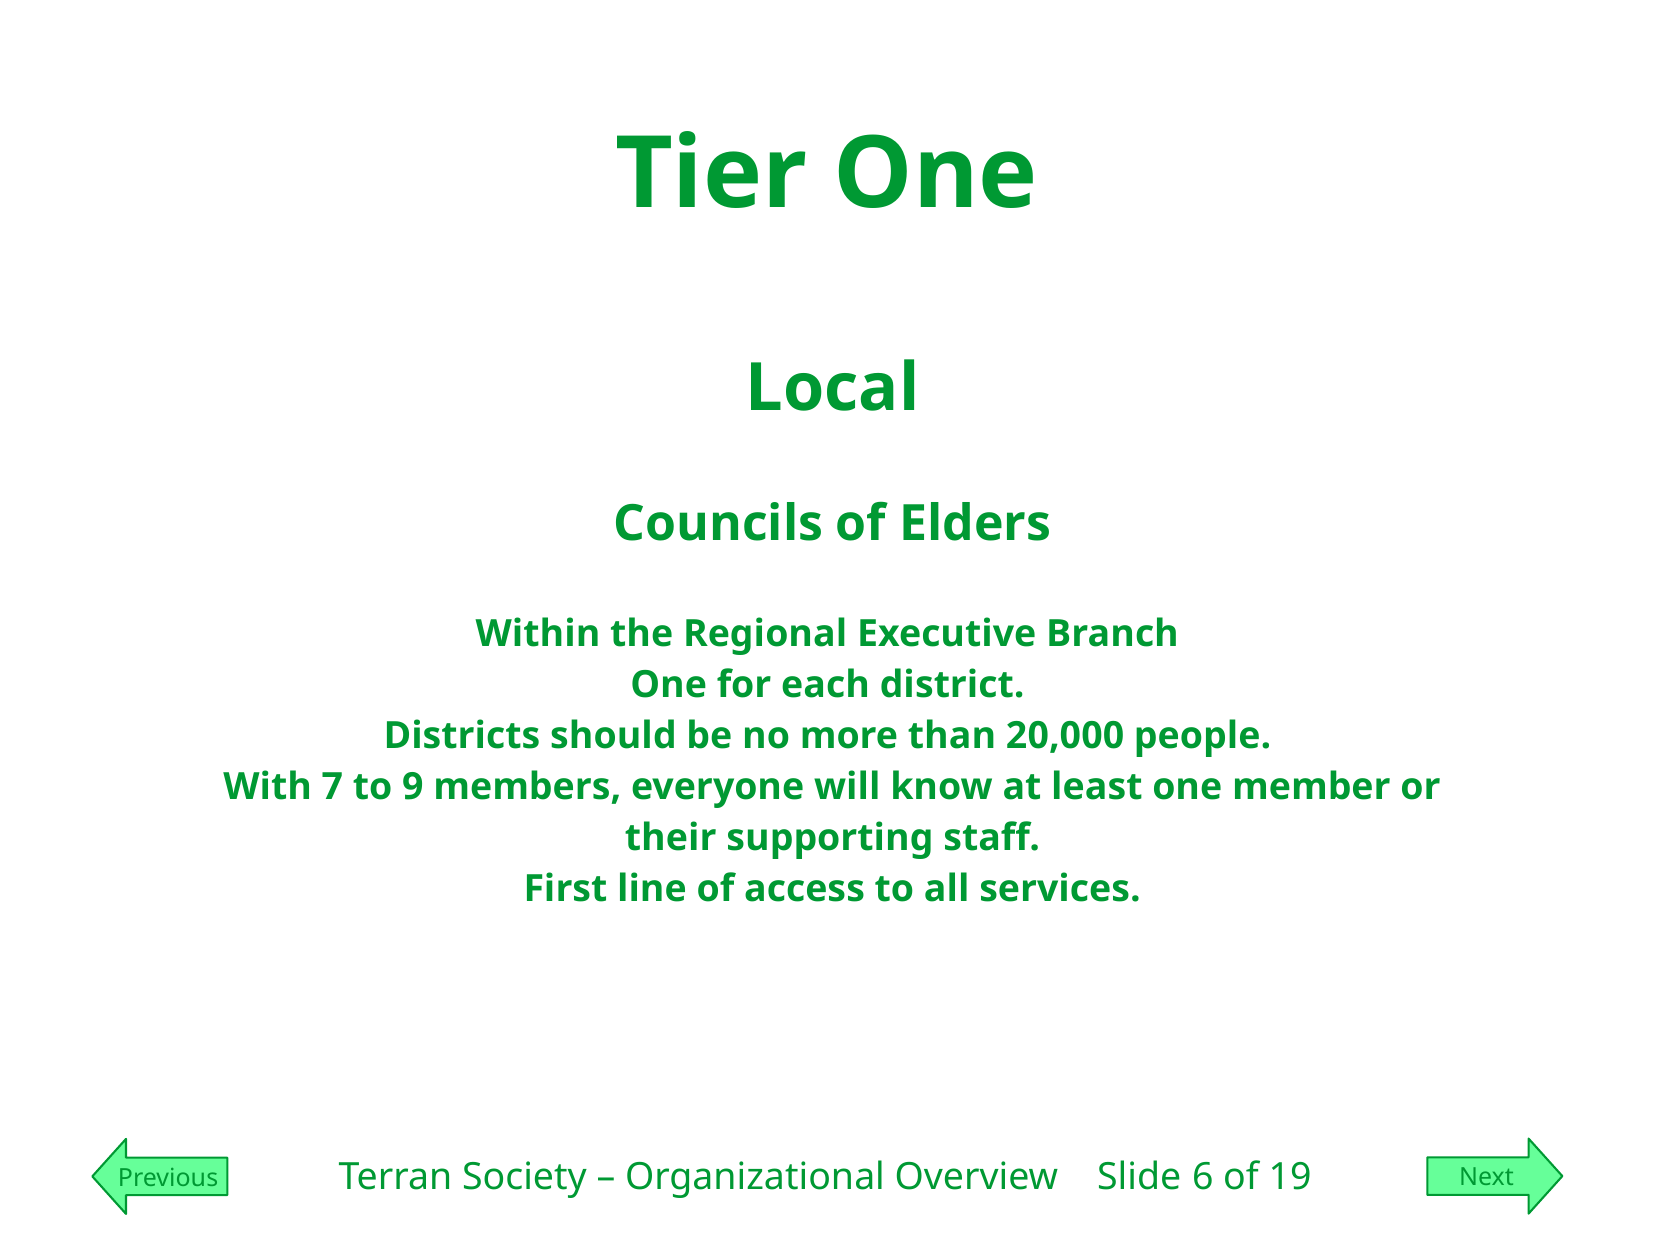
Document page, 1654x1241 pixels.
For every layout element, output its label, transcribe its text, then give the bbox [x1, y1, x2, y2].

text_box Local Councils of Elders Within the Regional Executive Branch One for each district. Districts should be no more than 20,000 people. With 7 to 9 members, everyone will know at least one member or their supporting staff. First line of access to all services. [165, 255, 1501, 1083]
text_box Next [1427, 1138, 1563, 1214]
title Tier One [82, 98, 1571, 239]
text_box Previous [92, 1138, 228, 1214]
text_box Terran Society – Organizational Overview Slide <number> of 19 [270, 1142, 1381, 1241]
